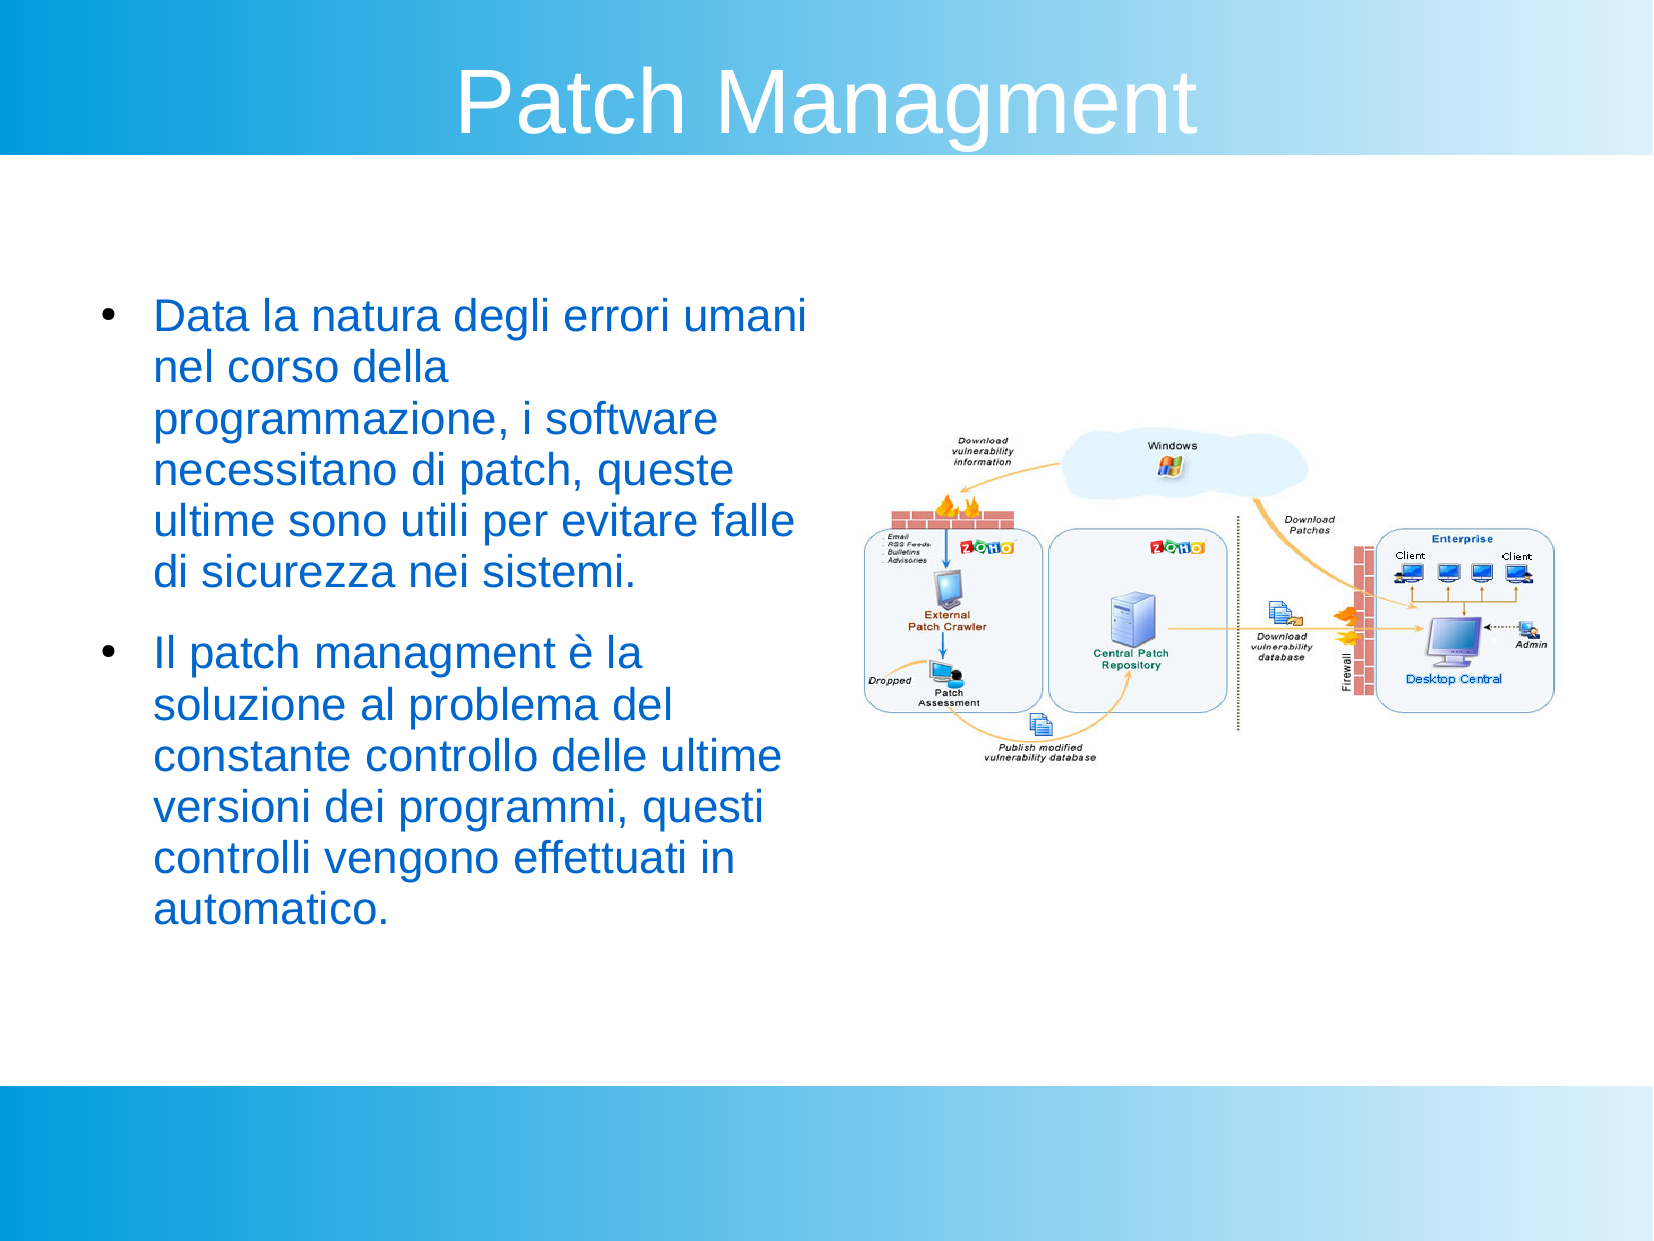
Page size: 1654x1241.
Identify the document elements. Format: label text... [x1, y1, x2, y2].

title Patch Managment [82, 49, 1571, 155]
list Data la natura degli errori umani nel corso della programmazione, i software necessitano di patch, queste ultime sono utili per evitare falle di sicurezza nei sistemi. Il patch managment è la soluzione al problema del constante controllo delle ultime versioni dei programmi, questi controlli vengono effettuati in automatico. [82, 290, 809, 1010]
picture [845, 389, 1572, 804]
